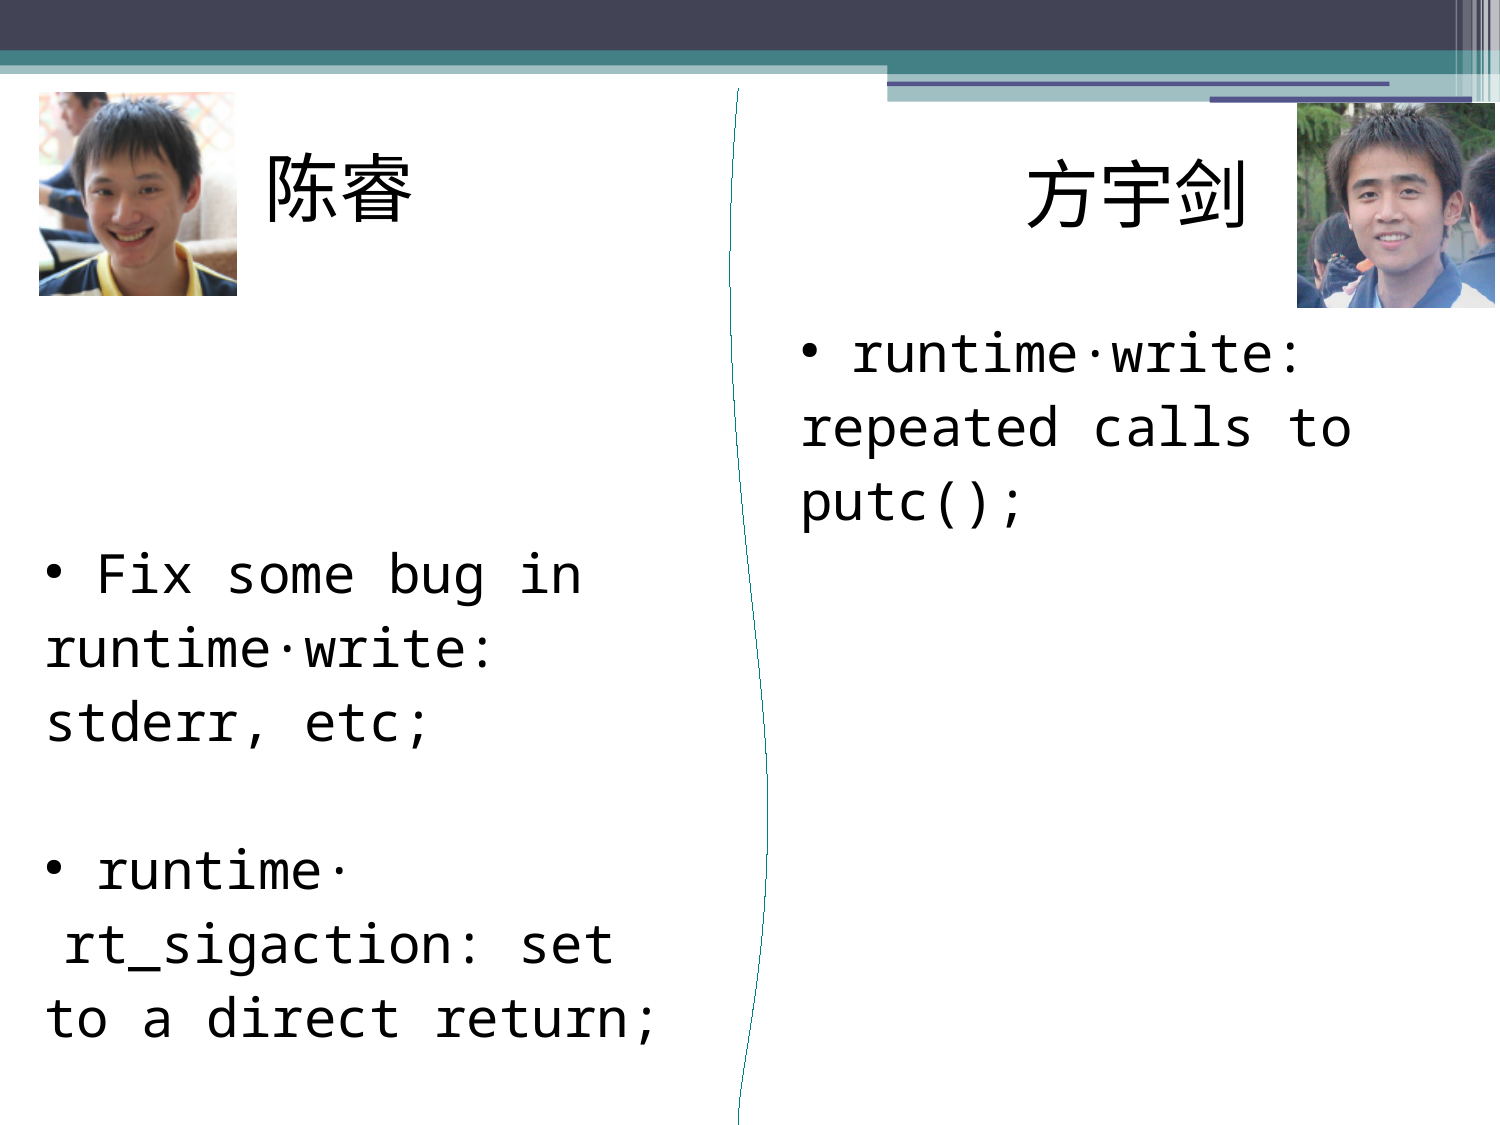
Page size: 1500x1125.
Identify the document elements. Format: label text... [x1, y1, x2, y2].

picture [1297, 103, 1495, 308]
text_box 方宇剑 [1003, 145, 1270, 266]
text_box runtime·write: repeated calls to putc(); [785, 307, 1465, 1094]
picture [39, 92, 237, 296]
text_box 陈睿 [236, 140, 443, 243]
text_box Fix some bug in runtime·write: stderr, etc; runtime· rt_sigaction: set to a direct return; [29, 306, 709, 1093]
